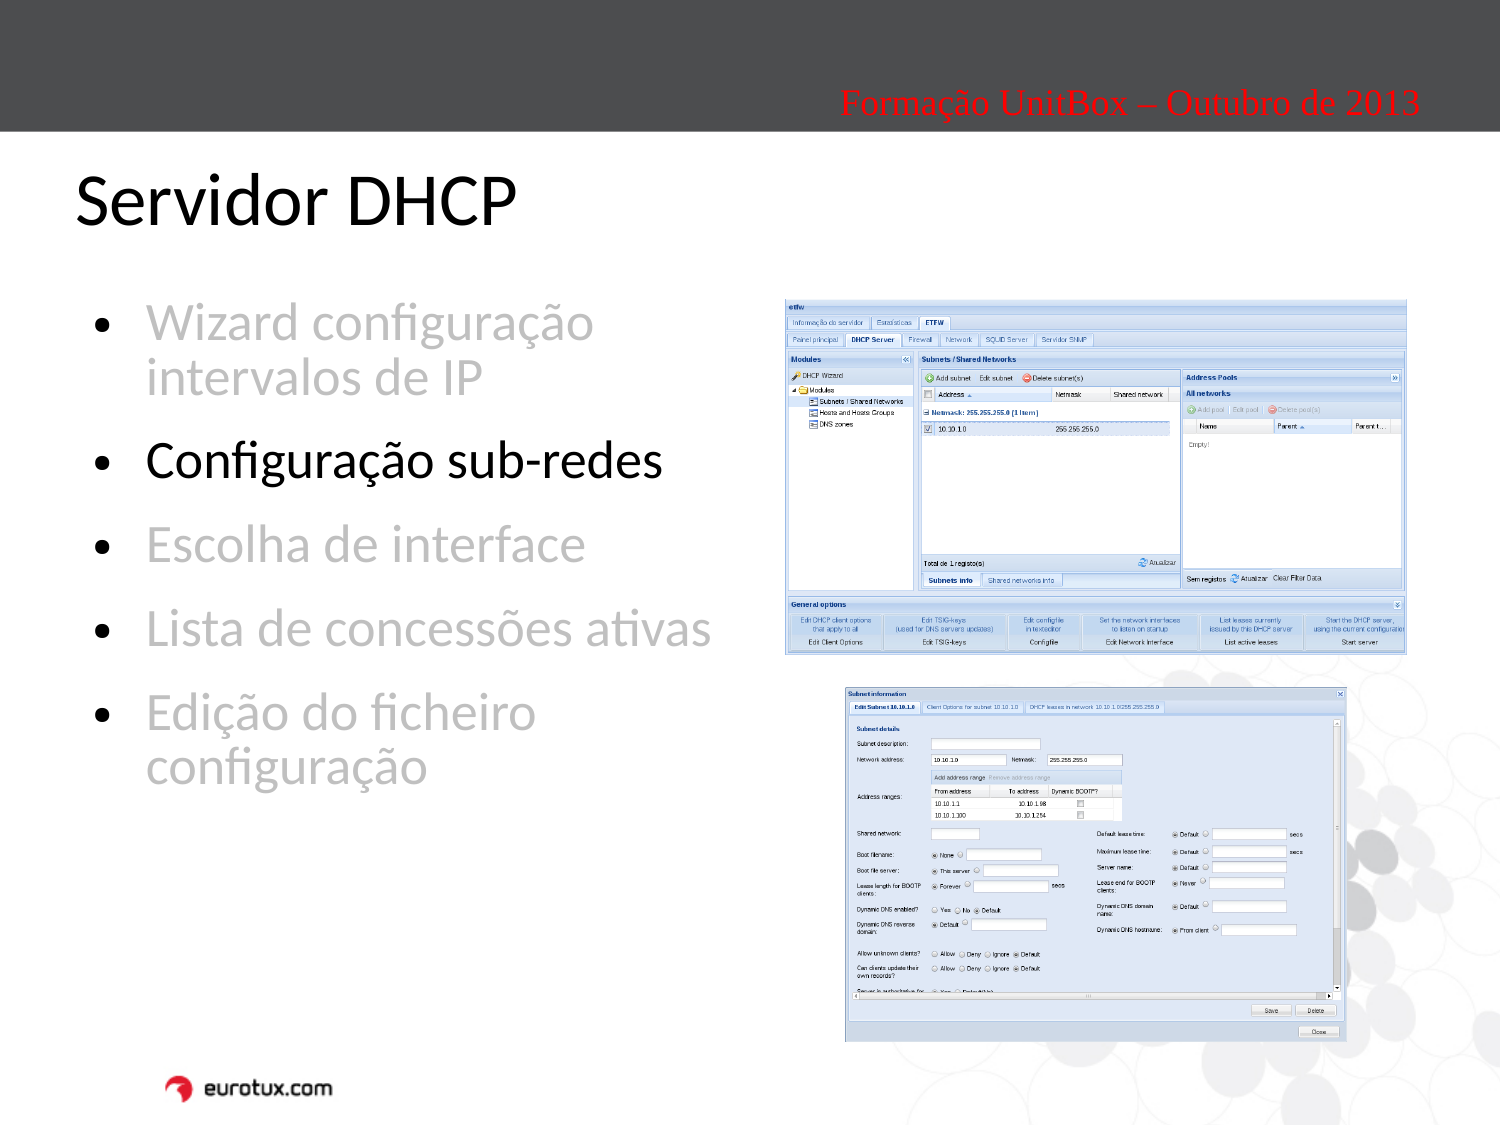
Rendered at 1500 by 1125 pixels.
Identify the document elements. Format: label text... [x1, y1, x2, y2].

title Servidor DHCP [75, 112, 1425, 301]
picture [0, 0, 1500, 1125]
list Wizard configuração intervalos de IP Configuração sub-redes Escolha de interface Lista de concessões ativas Edição do ficheiro configuração [75, 299, 734, 1043]
